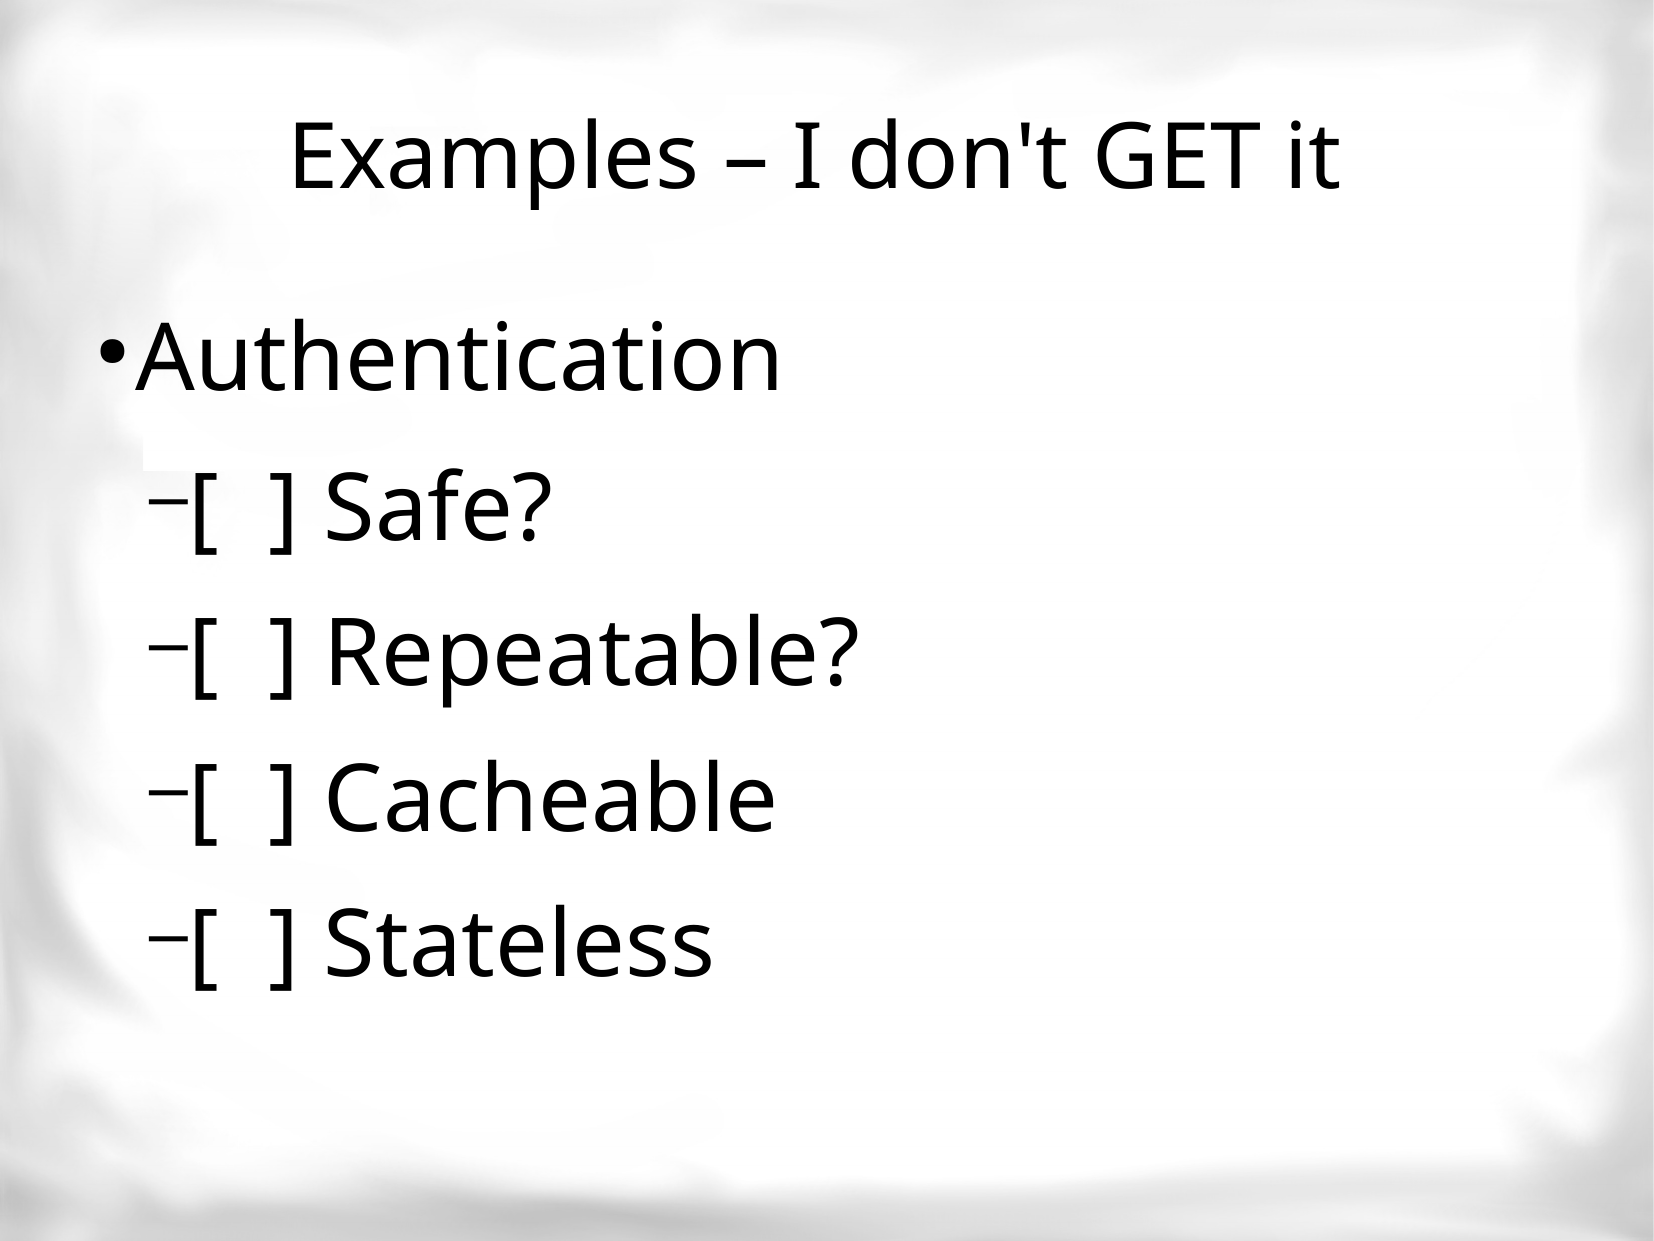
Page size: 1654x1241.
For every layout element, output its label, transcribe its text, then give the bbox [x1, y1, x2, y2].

picture [0, 0, 1654, 1241]
list Authentication [ ] Safe? [ ] Repeatable? [ ] Cacheable [ ] Stateless [82, 290, 1571, 1010]
title Examples – I don't GET it [82, 49, 1571, 257]
